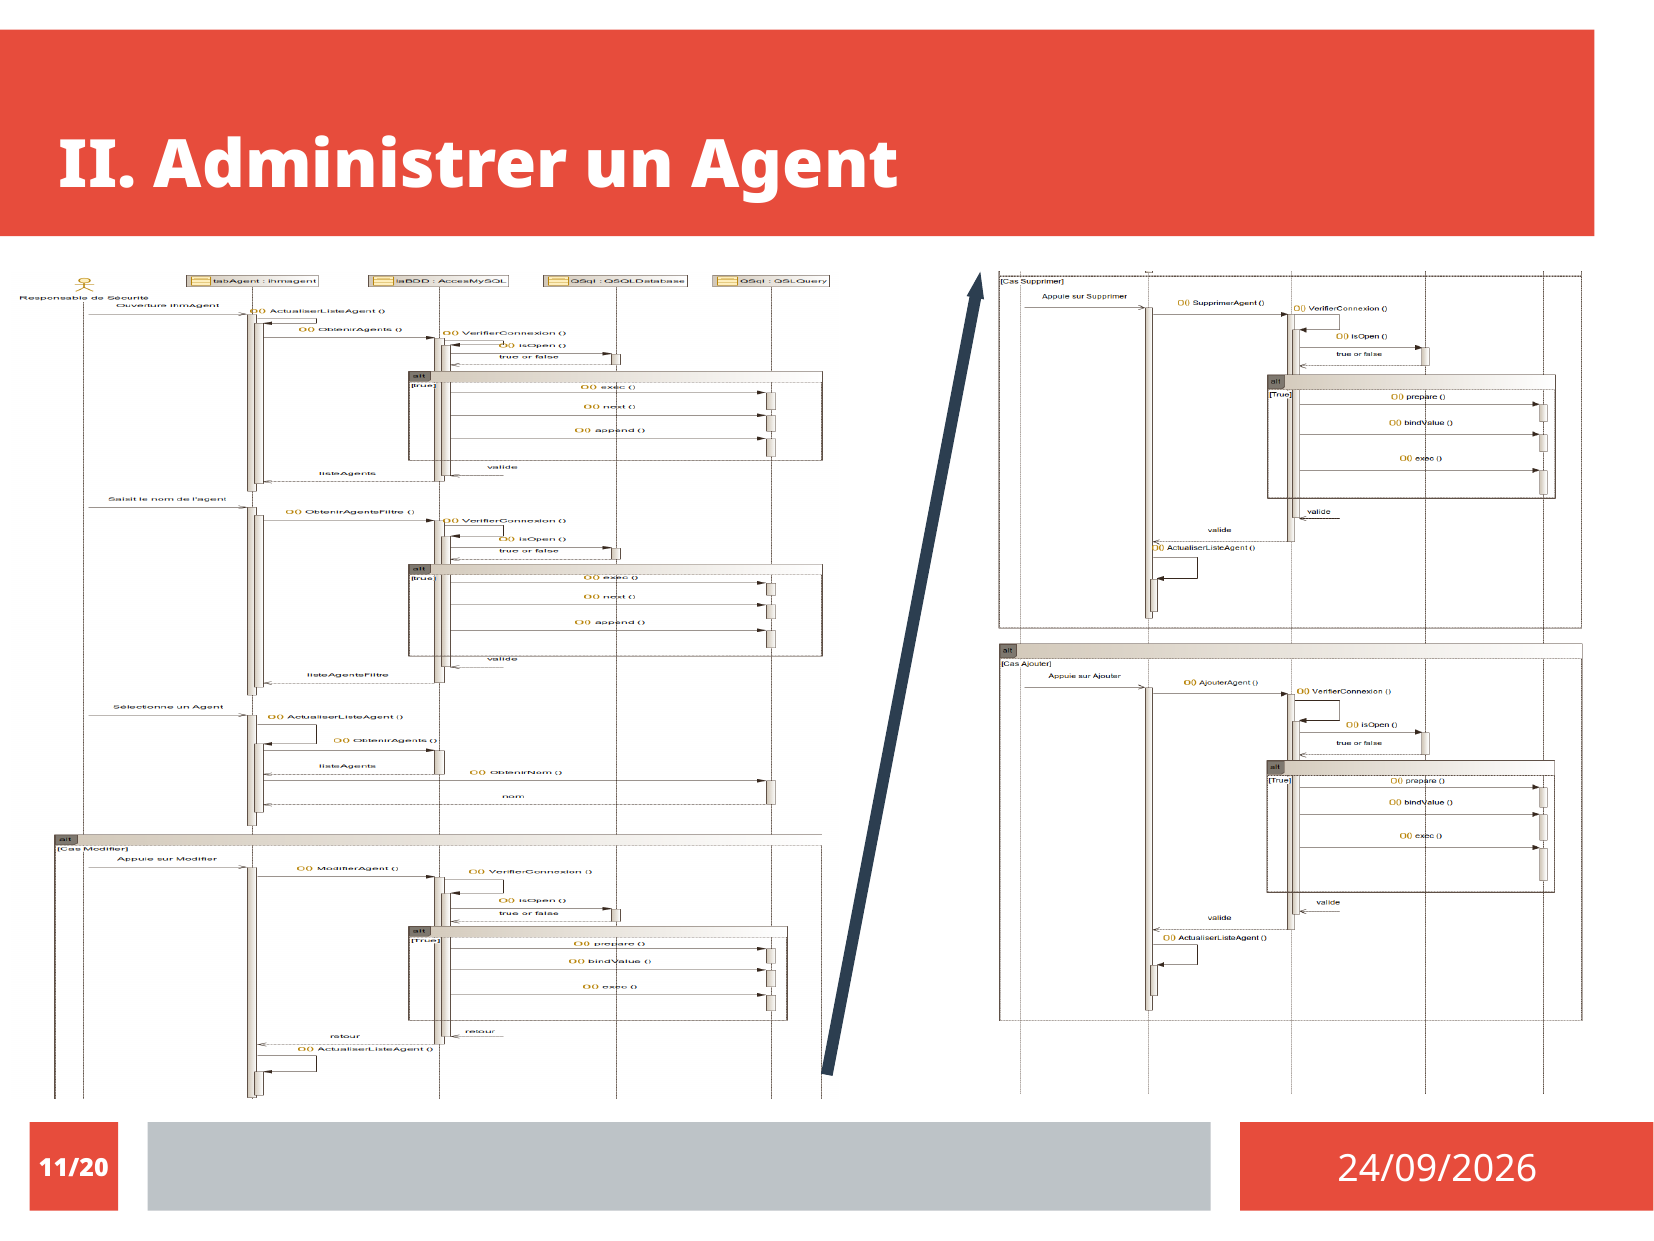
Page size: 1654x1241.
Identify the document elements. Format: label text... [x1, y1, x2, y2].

picture [11, 271, 839, 1099]
picture [948, 271, 980, 403]
title II. Administrer un Agent [59, 59, 1595, 207]
picture [948, 271, 1595, 1099]
